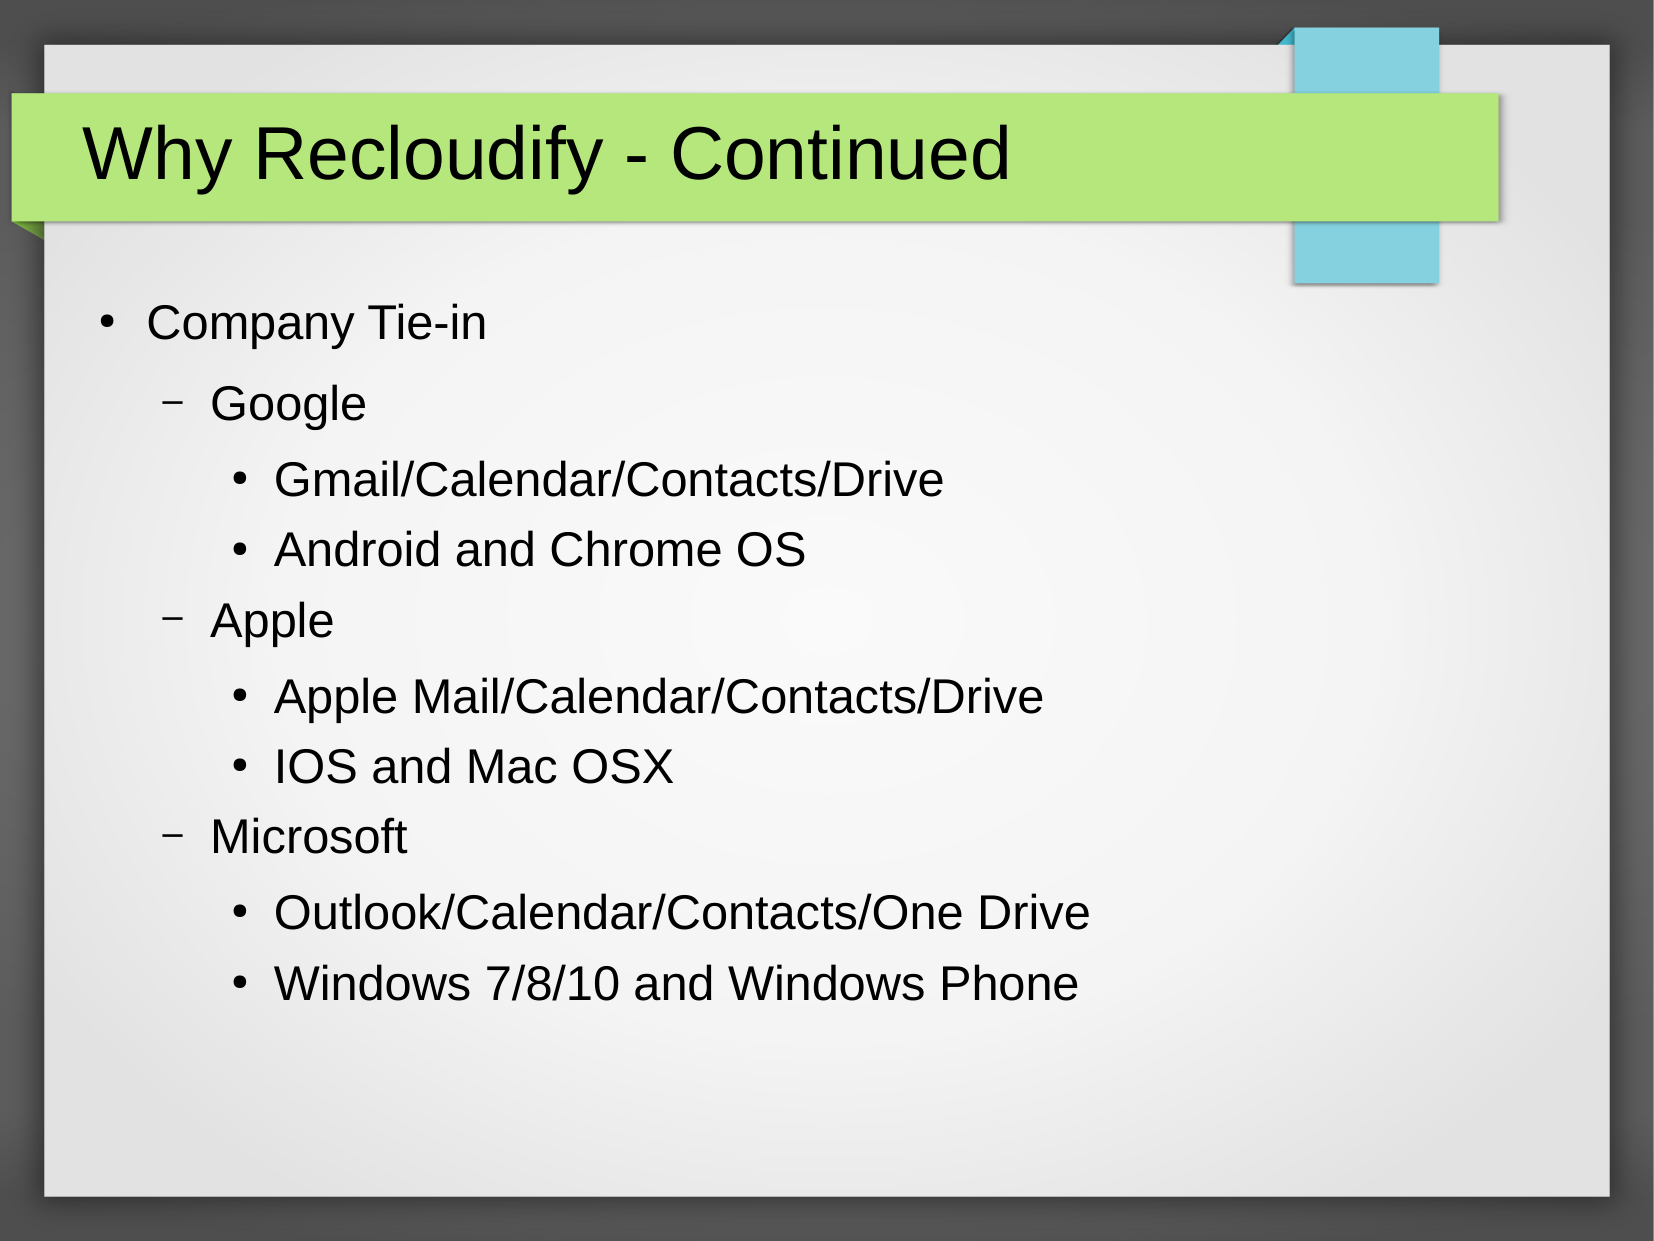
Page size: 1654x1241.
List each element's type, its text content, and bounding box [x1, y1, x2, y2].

picture [0, 0, 1654, 1241]
title Why Recloudify - Continued [82, 94, 1264, 213]
list Company Tie-in Google Gmail/Calendar/Contacts/Drive Android and Chrome OS Apple Apple Mail/Calendar/Contacts/Drive IOS and Mac OSX Microsoft Outlook/Calendar/Contacts/One Drive Windows 7/8/10 and Windows Phone [82, 295, 1571, 1015]
